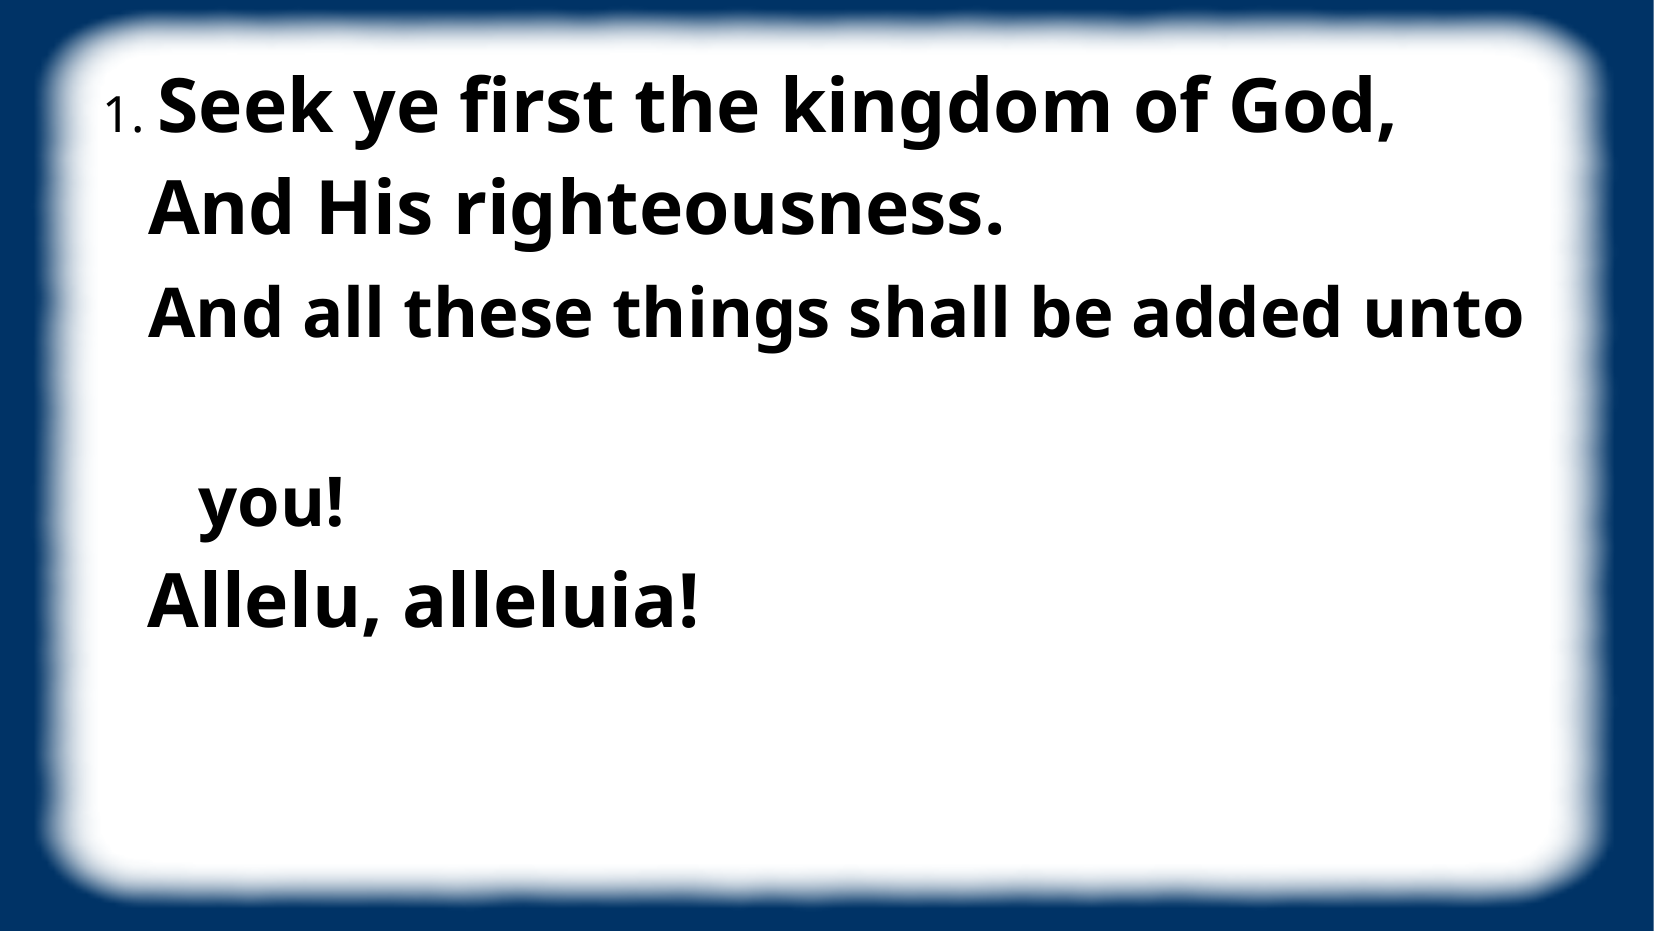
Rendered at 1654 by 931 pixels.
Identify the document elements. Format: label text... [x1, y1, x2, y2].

text_box 1. Seek ye first the kingdom of God, And His righteousness. And all these things shall be added unto you! Allelu, alleluia! [75, 45, 1576, 551]
picture [0, 0, 1654, 931]
